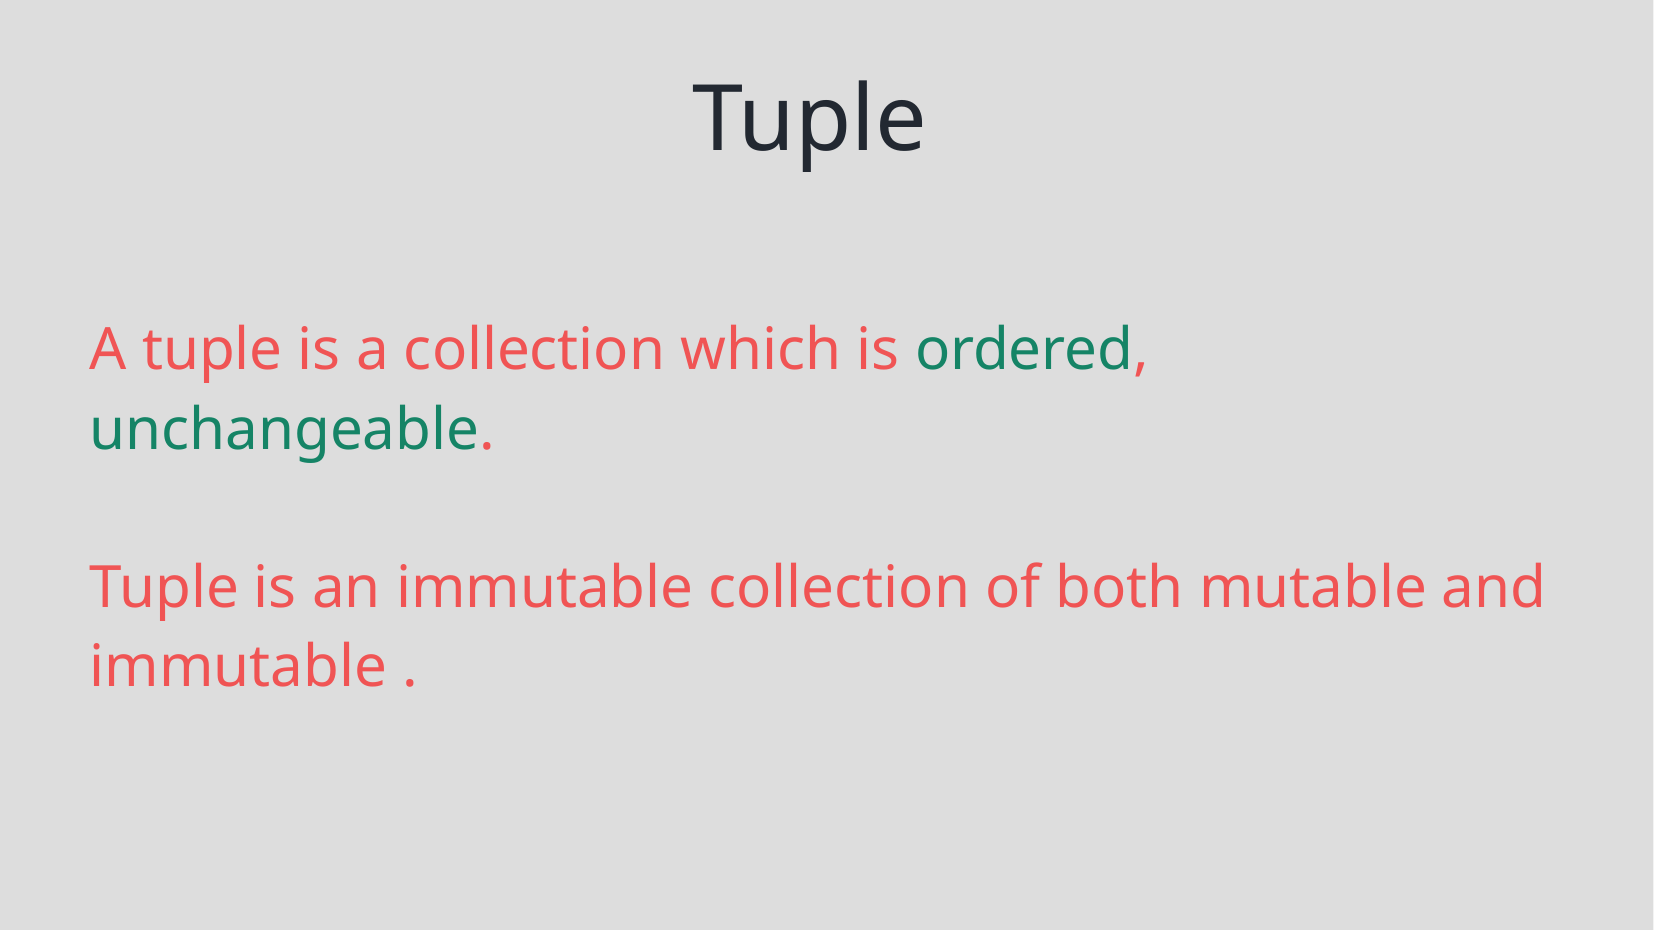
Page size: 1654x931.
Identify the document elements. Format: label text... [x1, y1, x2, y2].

text_box A tuple is a collection which is ordered, unchangeable. Tuple is an immutable collection of both mutable and immutable . [75, 300, 1576, 676]
title Tuple [82, 37, 1538, 193]
